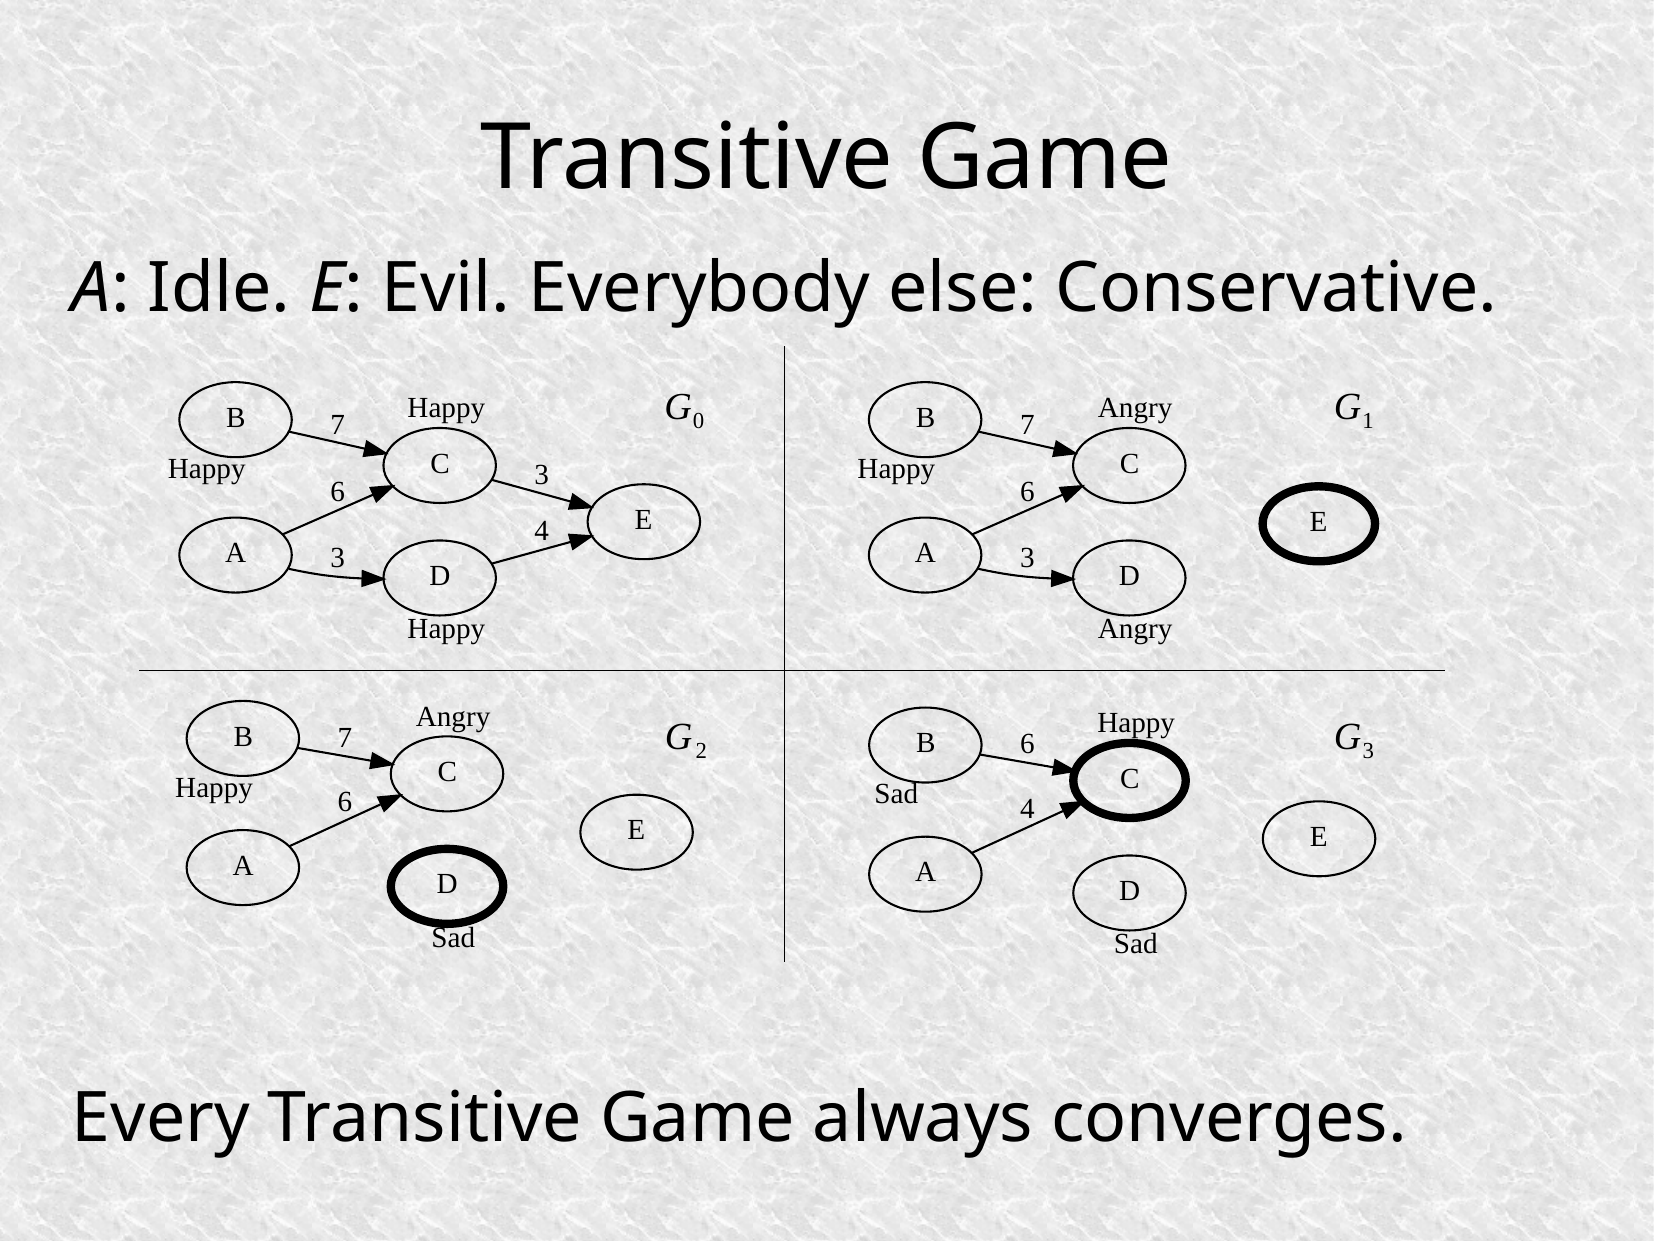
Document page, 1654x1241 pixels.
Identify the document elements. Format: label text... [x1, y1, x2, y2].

chart [1324, 385, 1384, 434]
list A: Idle. E: Evil. Everybody else: Conservative. Every Transitive Game always converges. [71, 237, 1561, 1173]
title Transitive Game [82, 49, 1571, 257]
chart [1324, 715, 1384, 764]
chart [655, 715, 716, 764]
chart [654, 385, 715, 434]
picture [0, 0, 1654, 1241]
